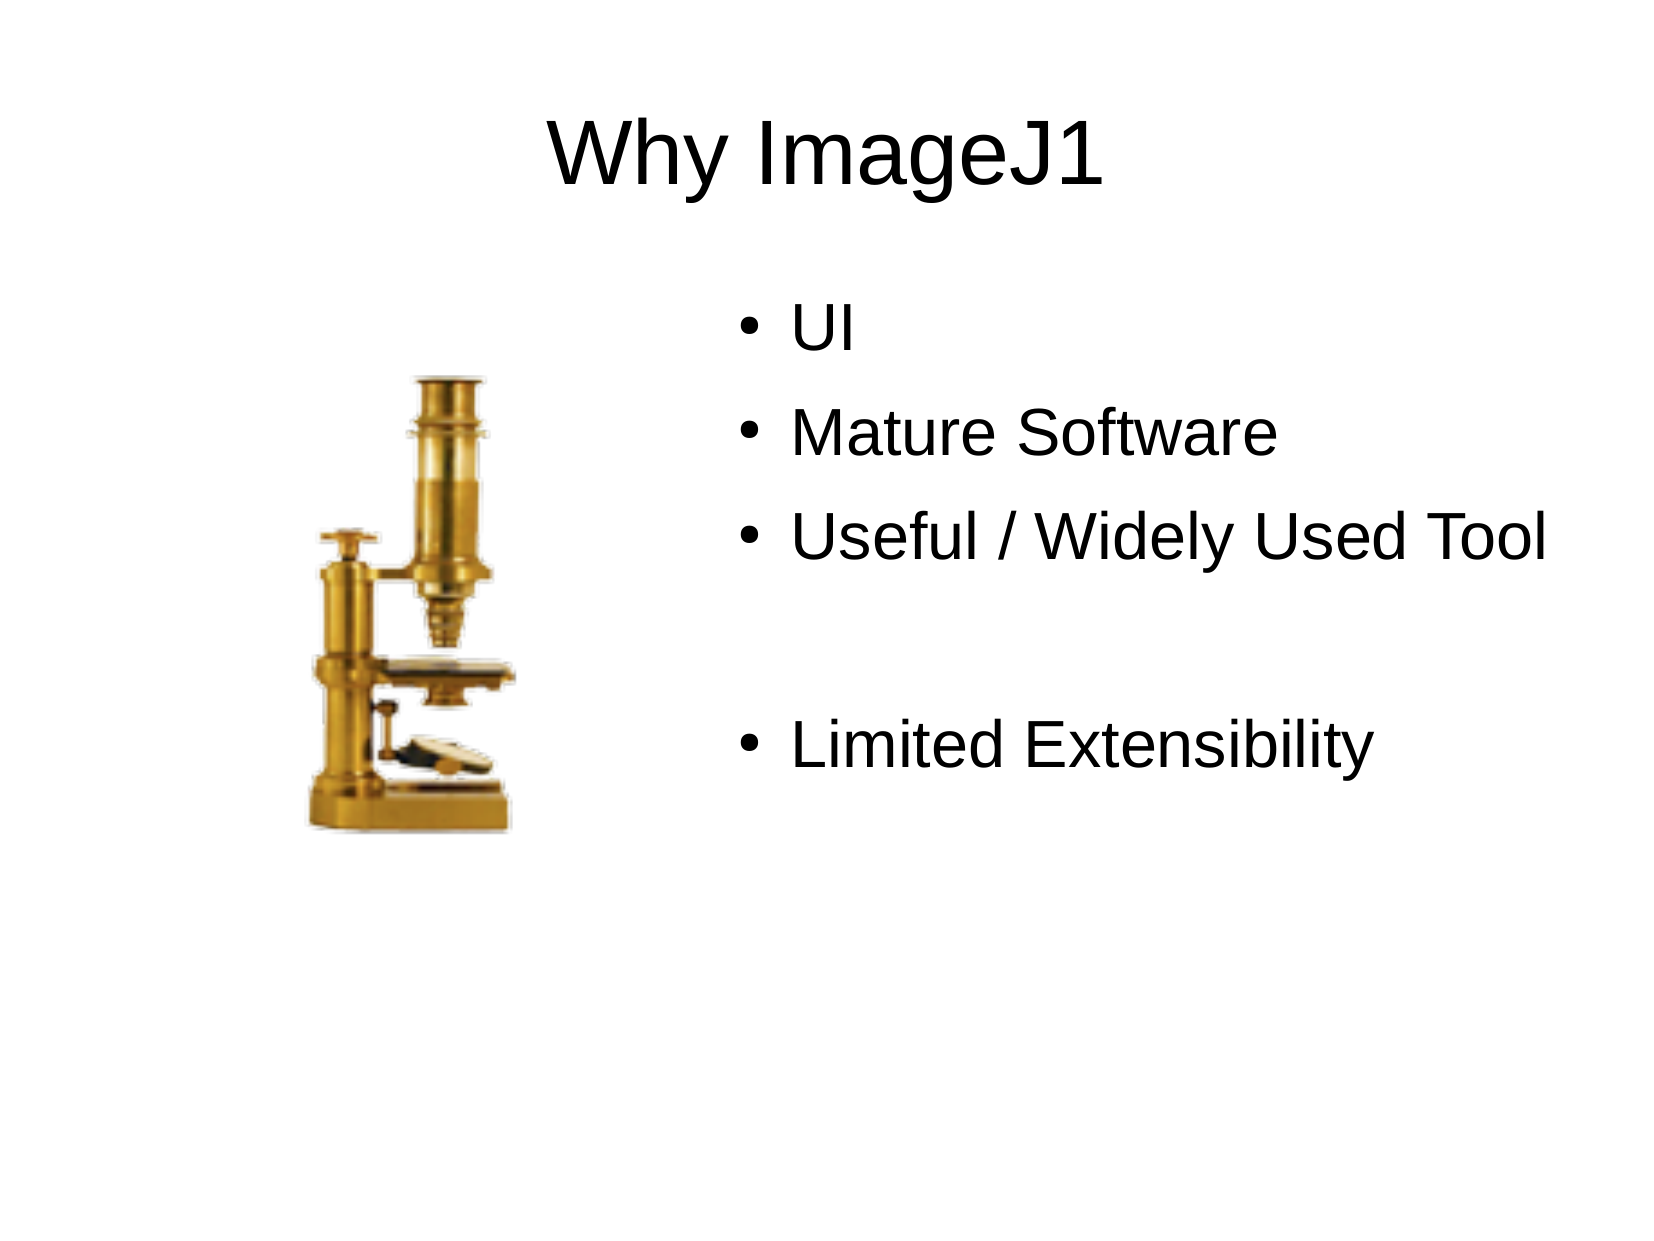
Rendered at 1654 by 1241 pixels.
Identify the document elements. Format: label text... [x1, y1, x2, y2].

list UI Mature Software Useful / Widely Used Tool Limited Extensibility [720, 290, 1571, 1010]
picture [180, 374, 643, 838]
title Why ImageJ1 [82, 49, 1571, 257]
